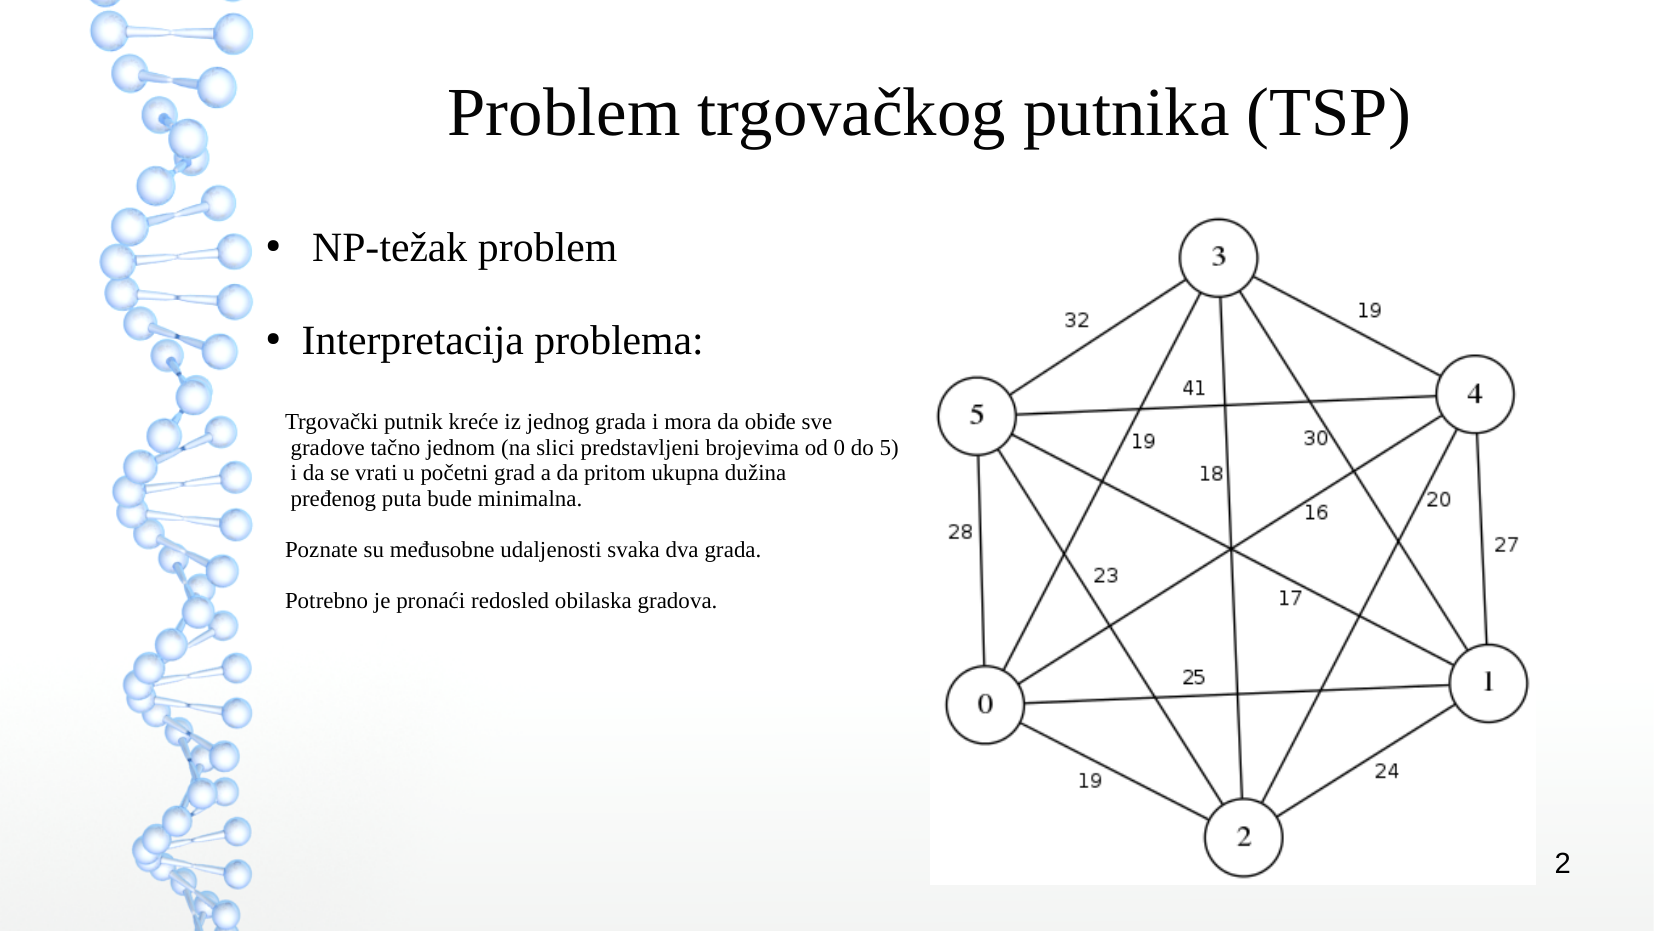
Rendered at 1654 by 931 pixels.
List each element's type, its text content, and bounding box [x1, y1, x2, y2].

subtitle NP-težak problem Interpretacija problema: Trgovački putnik kreće iz jednog grada i mora da obiđe sve gradove tačno jednom (na slici predstavljeni brojevima od 0 do 5) i da se vrati u početni grad a da pritom ukupna dužina pređenog puta bude minimalna. Poznate su međusobne udaljenosti svaka dva grada. Potrebno je pronaći redosled obilaska gradova. [265, 224, 930, 886]
title Problem trgovačkog putnika (TSP) [265, 35, 1595, 189]
picture [0, 0, 1654, 931]
subtitle NP-težak problem Interpretacija problema: Trgovački putnik kreće iz jednog grada i mora da obiđe sve gradove tačno jednom (na slici predstavljeni brojevima od 0 do 5) i da se vrati u početni grad a da pritom ukupna dužina pređenog puta bude minimalna. Poznate su međusobne udaljenosti svaka dva grada. Potrebno je pronaći redosled obilaska gradova. [1536, 224, 1595, 886]
